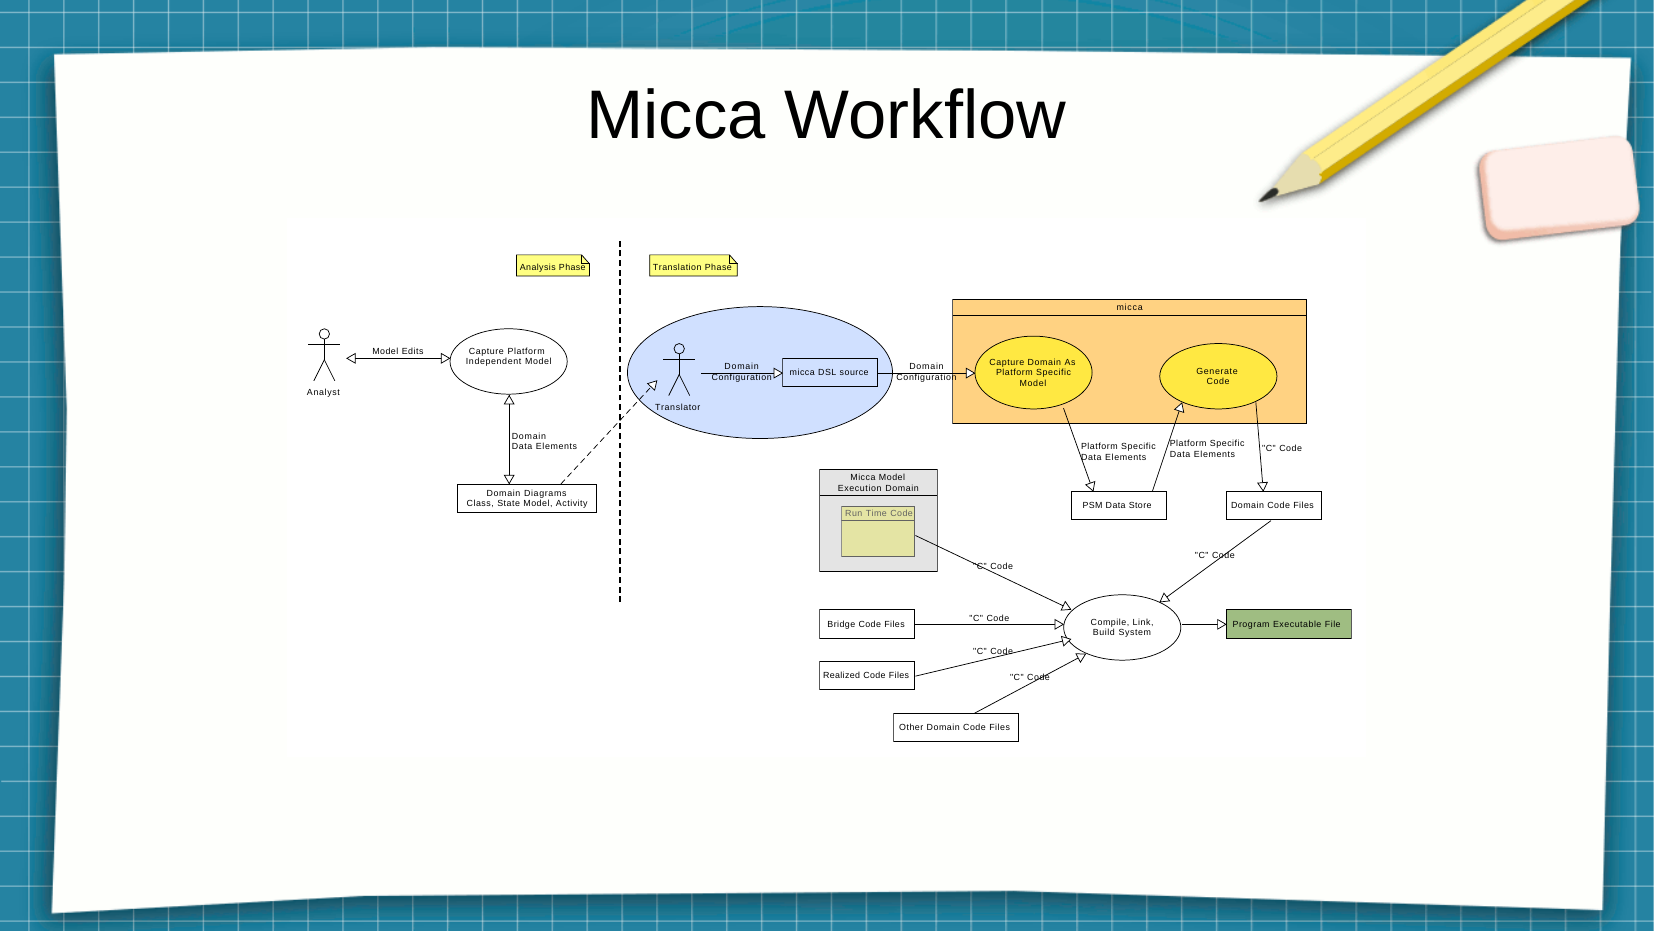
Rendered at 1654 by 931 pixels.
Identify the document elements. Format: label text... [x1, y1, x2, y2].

title Micca Workflow [82, 37, 1571, 193]
picture [0, 0, 1654, 931]
